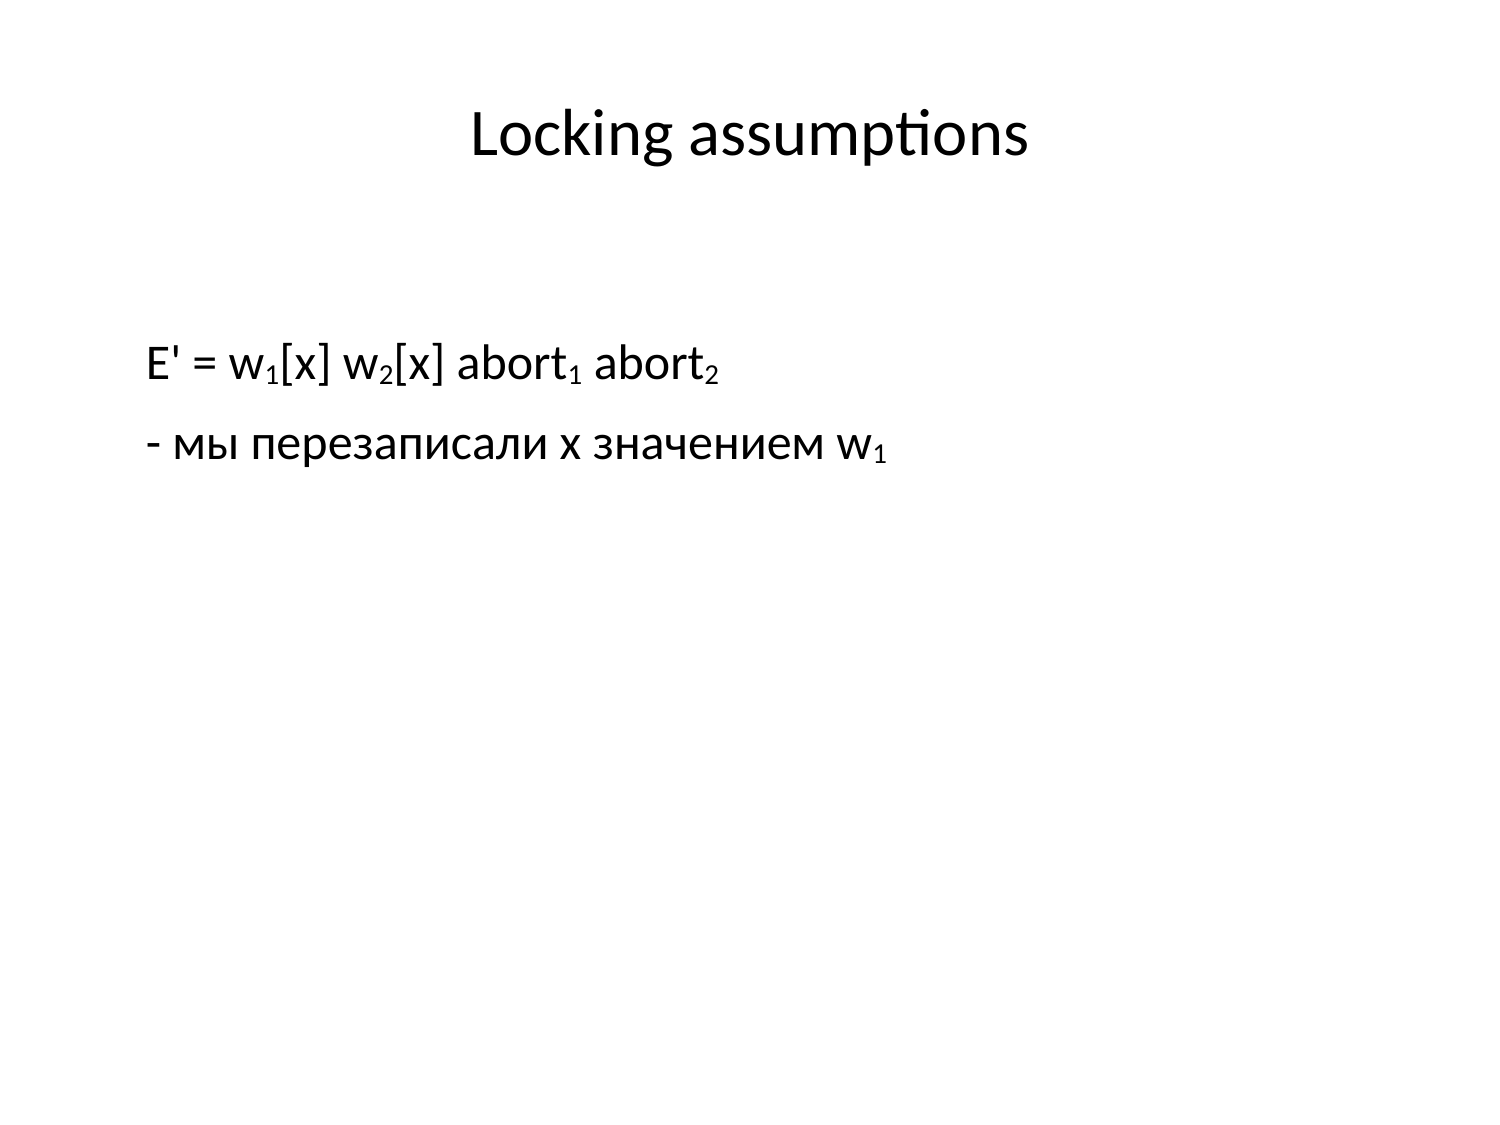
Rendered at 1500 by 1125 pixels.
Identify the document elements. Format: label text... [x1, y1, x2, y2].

list E' = w1[x] w2[x] abort1 abort2 - мы перезаписали x значением w1 [75, 262, 1425, 1005]
title Locking assumptions [75, 45, 1425, 233]
